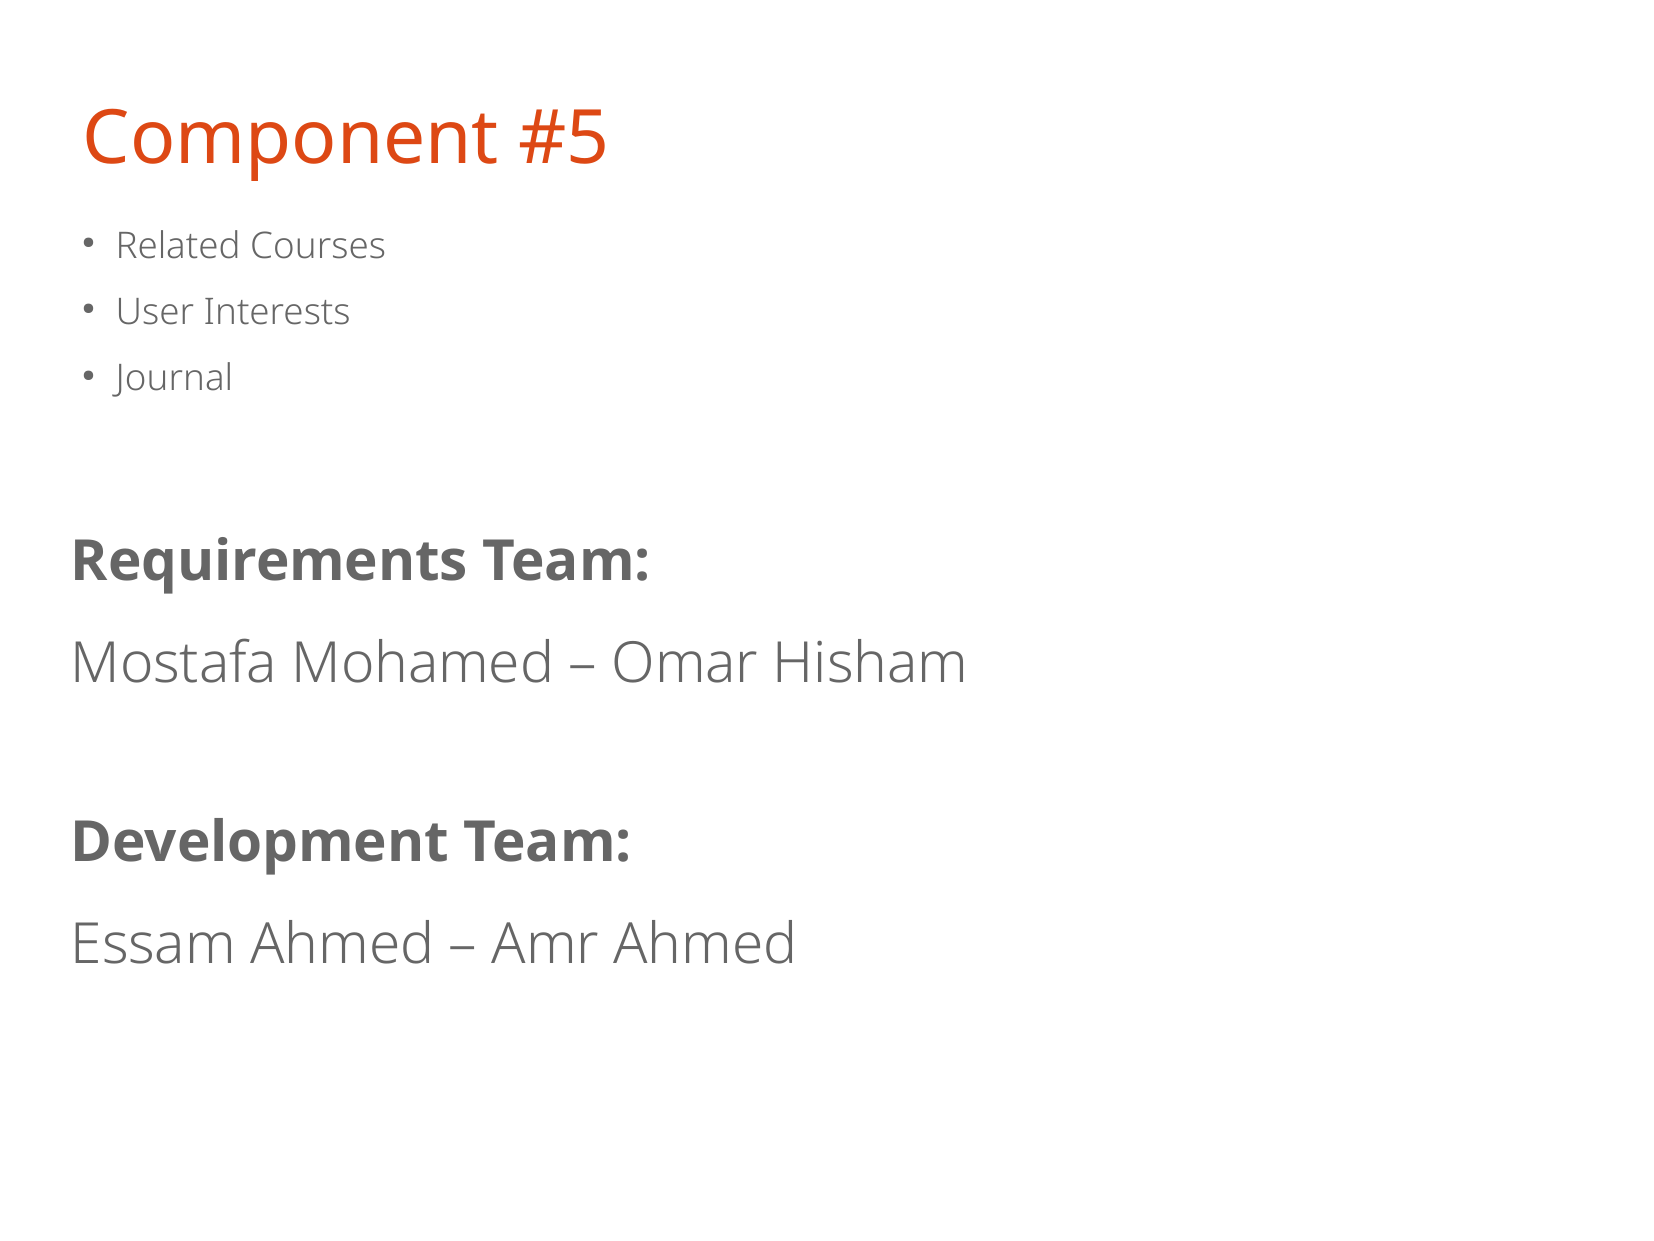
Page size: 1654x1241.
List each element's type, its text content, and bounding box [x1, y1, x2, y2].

list Related Courses User Interests Journal [70, 218, 1560, 402]
list Requirements Team: Mostafa Mohamed – Omar Hisham Development Team: Essam Ahmed – Amr Ahmed [70, 519, 1559, 981]
title Component #5 [82, 70, 1571, 198]
